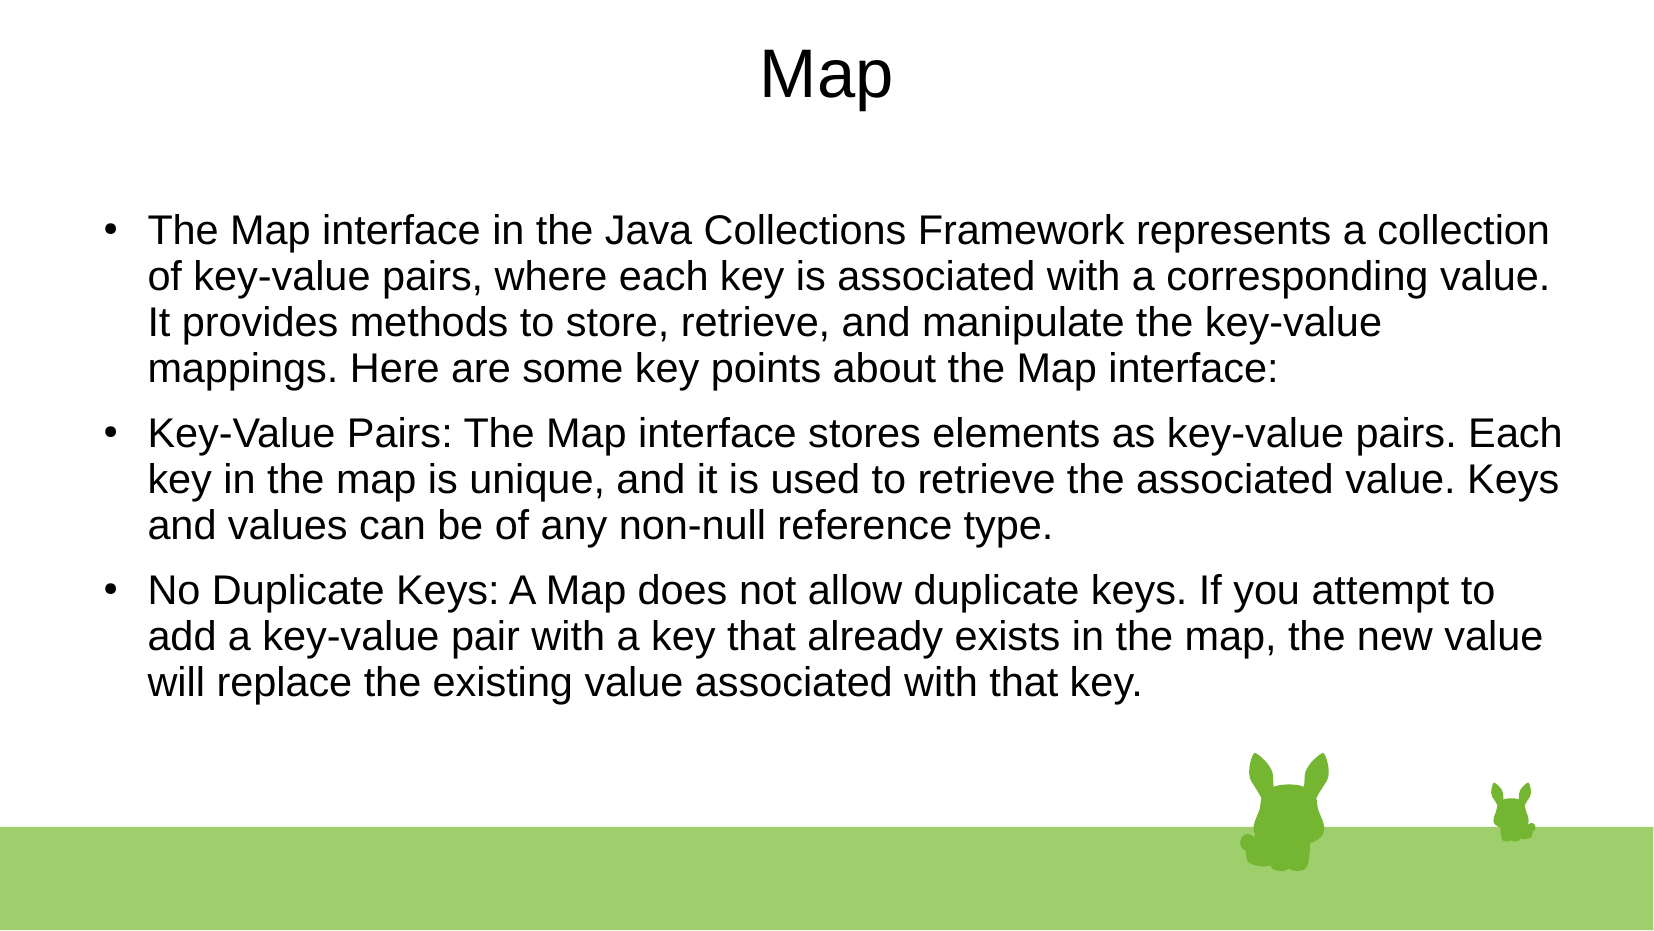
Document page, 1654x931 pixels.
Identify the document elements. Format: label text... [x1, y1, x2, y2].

title Map [88, 0, 1565, 148]
list The Map interface in the Java Collections Framework represents a collection of key-value pairs, where each key is associated with a corresponding value. It provides methods to store, retrieve, and manipulate the key-value mappings. Here are some key points about the Map interface: Key-Value Pairs: The Map interface stores elements as key-value pairs. Each key in the map is unique, and it is used to retrieve the associated value. Keys and values can be of any non-null reference type. No Duplicate Keys: A Map does not allow duplicate keys. If you attempt to add a key-value pair with a key that already exists in the map, the new value will replace the existing value associated with that key. [88, 206, 1565, 739]
